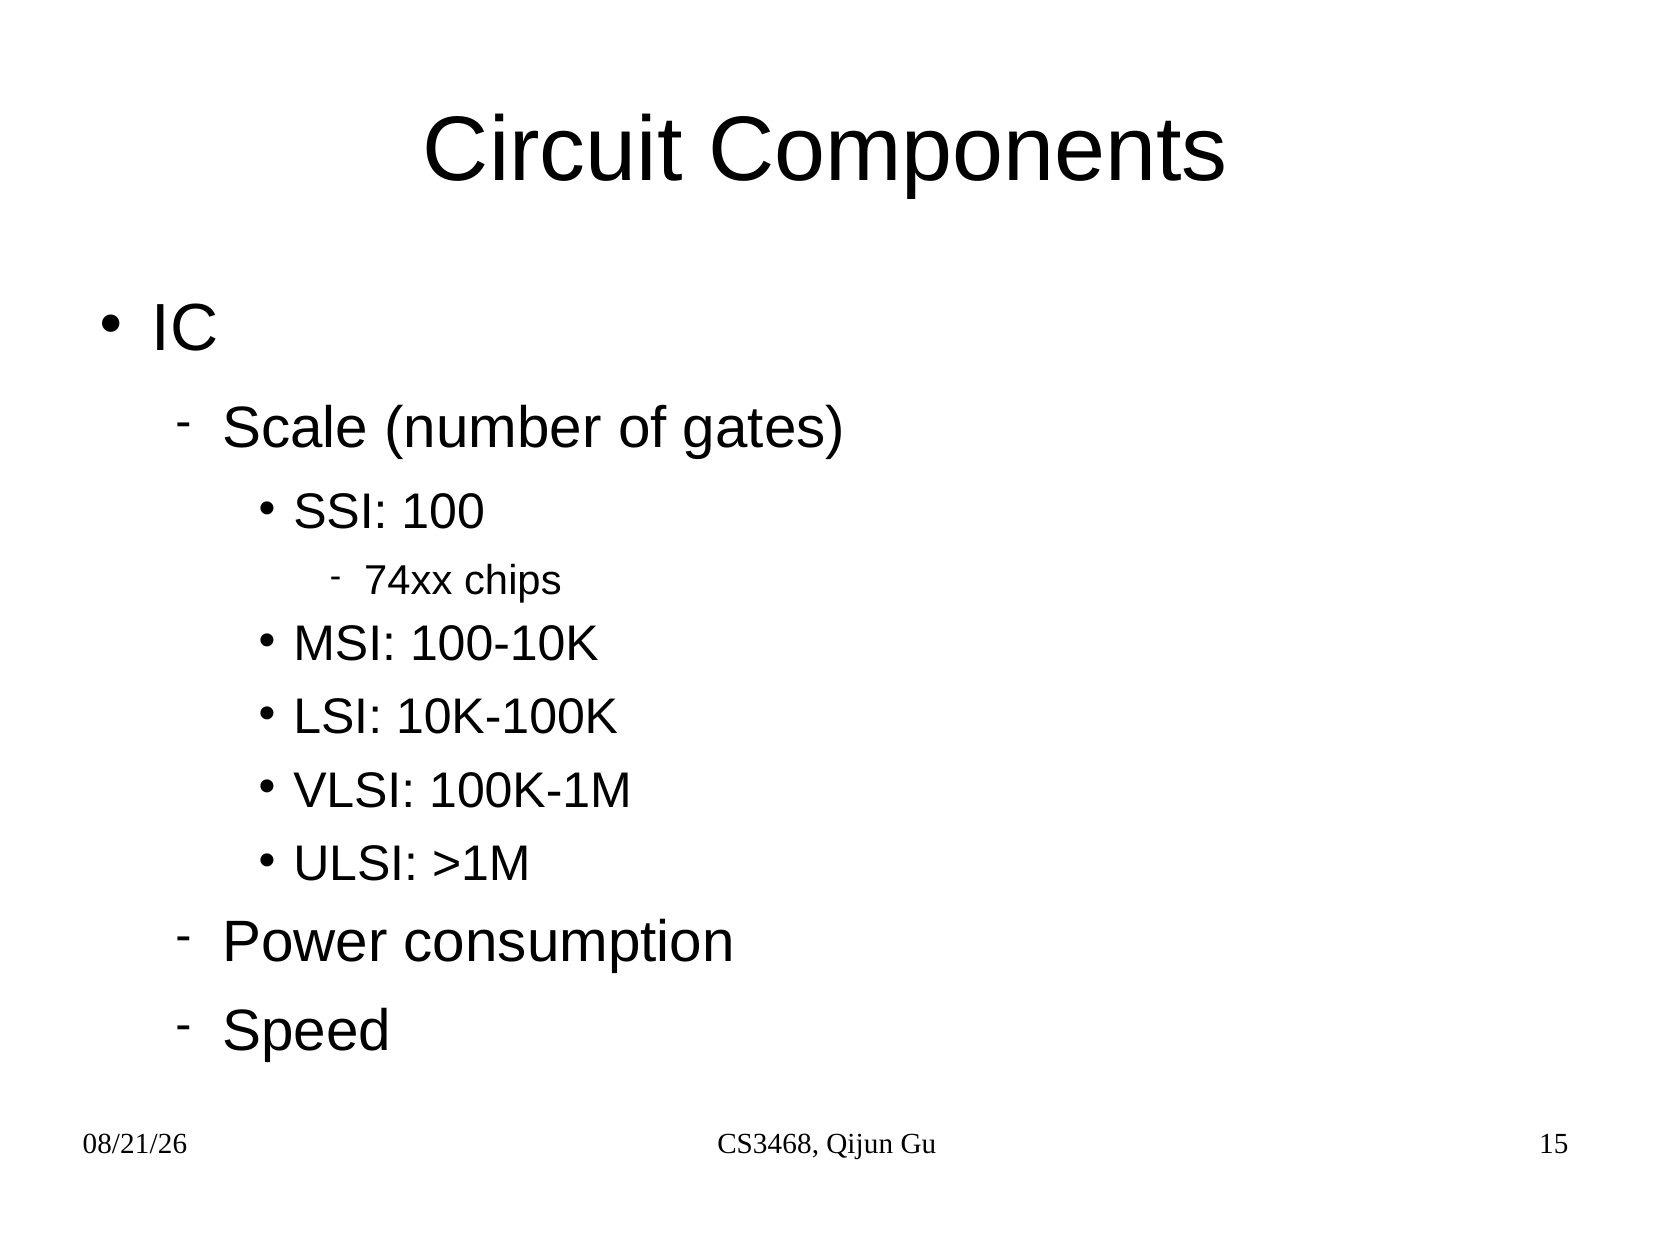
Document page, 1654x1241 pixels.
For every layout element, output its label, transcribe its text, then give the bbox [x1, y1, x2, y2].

list IC Scale (number of gates) SSI: 100 74xx chips MSI: 100-10K LSI: 10K-100K VLSI: 100K-1M ULSI: >1M Power consumption Speed [82, 290, 1570, 1093]
title Circuit Components [82, 56, 1570, 248]
